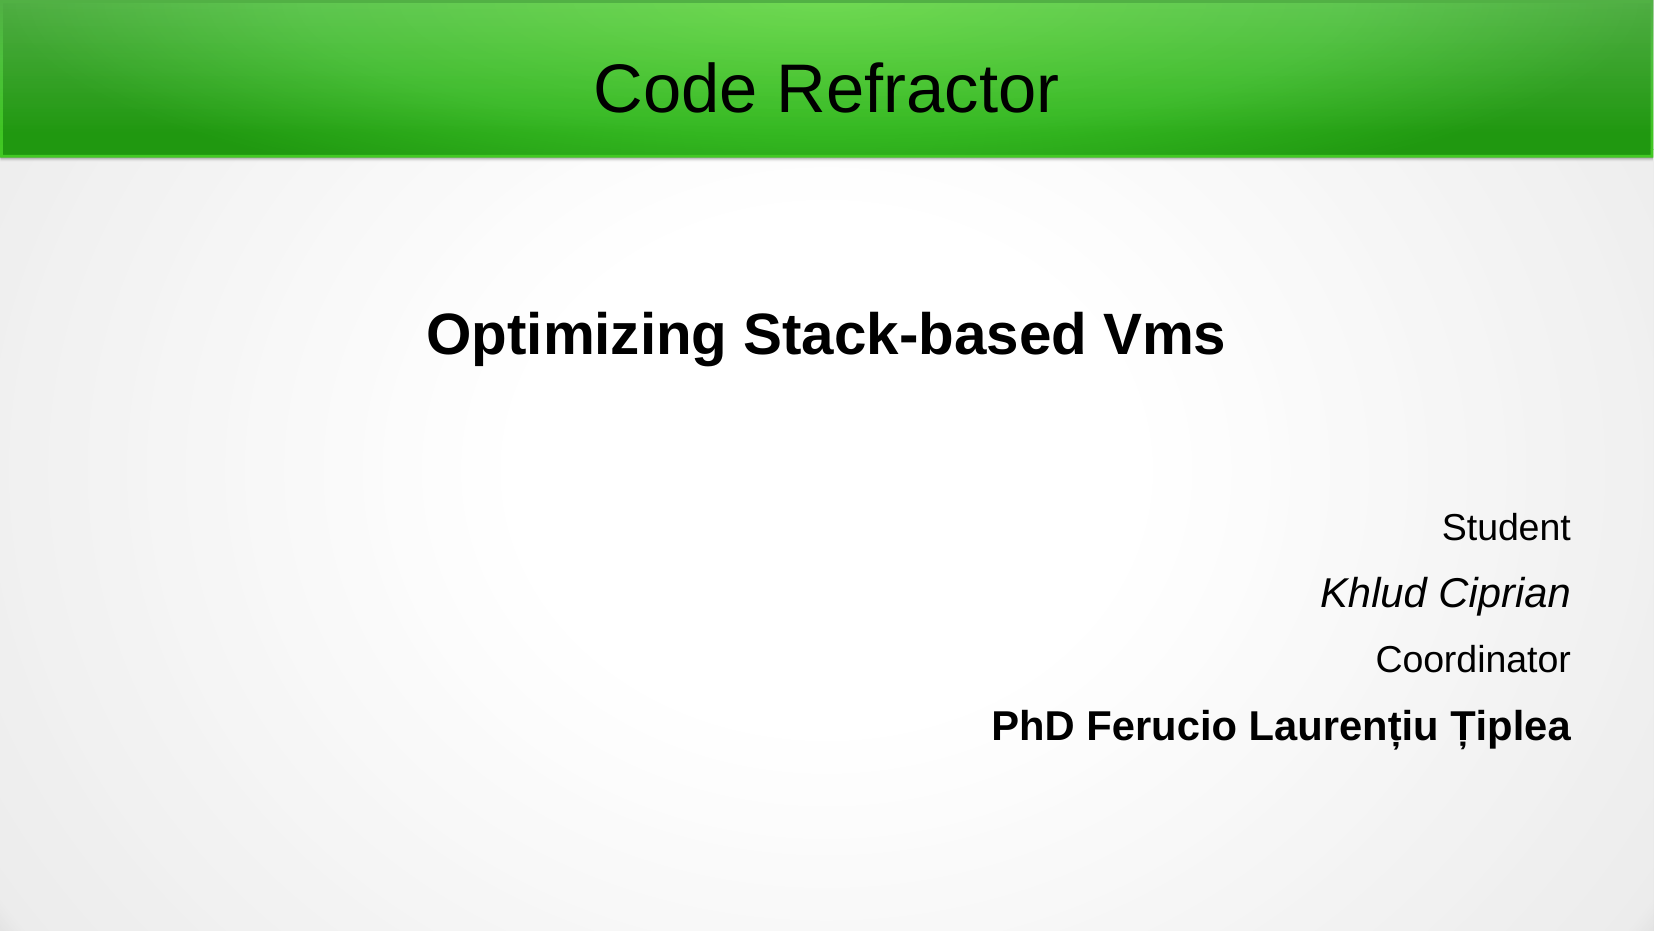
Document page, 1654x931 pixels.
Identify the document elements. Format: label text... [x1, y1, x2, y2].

title Code Refractor [82, 35, 1571, 142]
list Student Khlud Ciprian Coordinator PhD Ferucio Laurențiu Țiplea [82, 506, 1571, 764]
list Optimizing Stack-based Vms [82, 224, 1571, 482]
